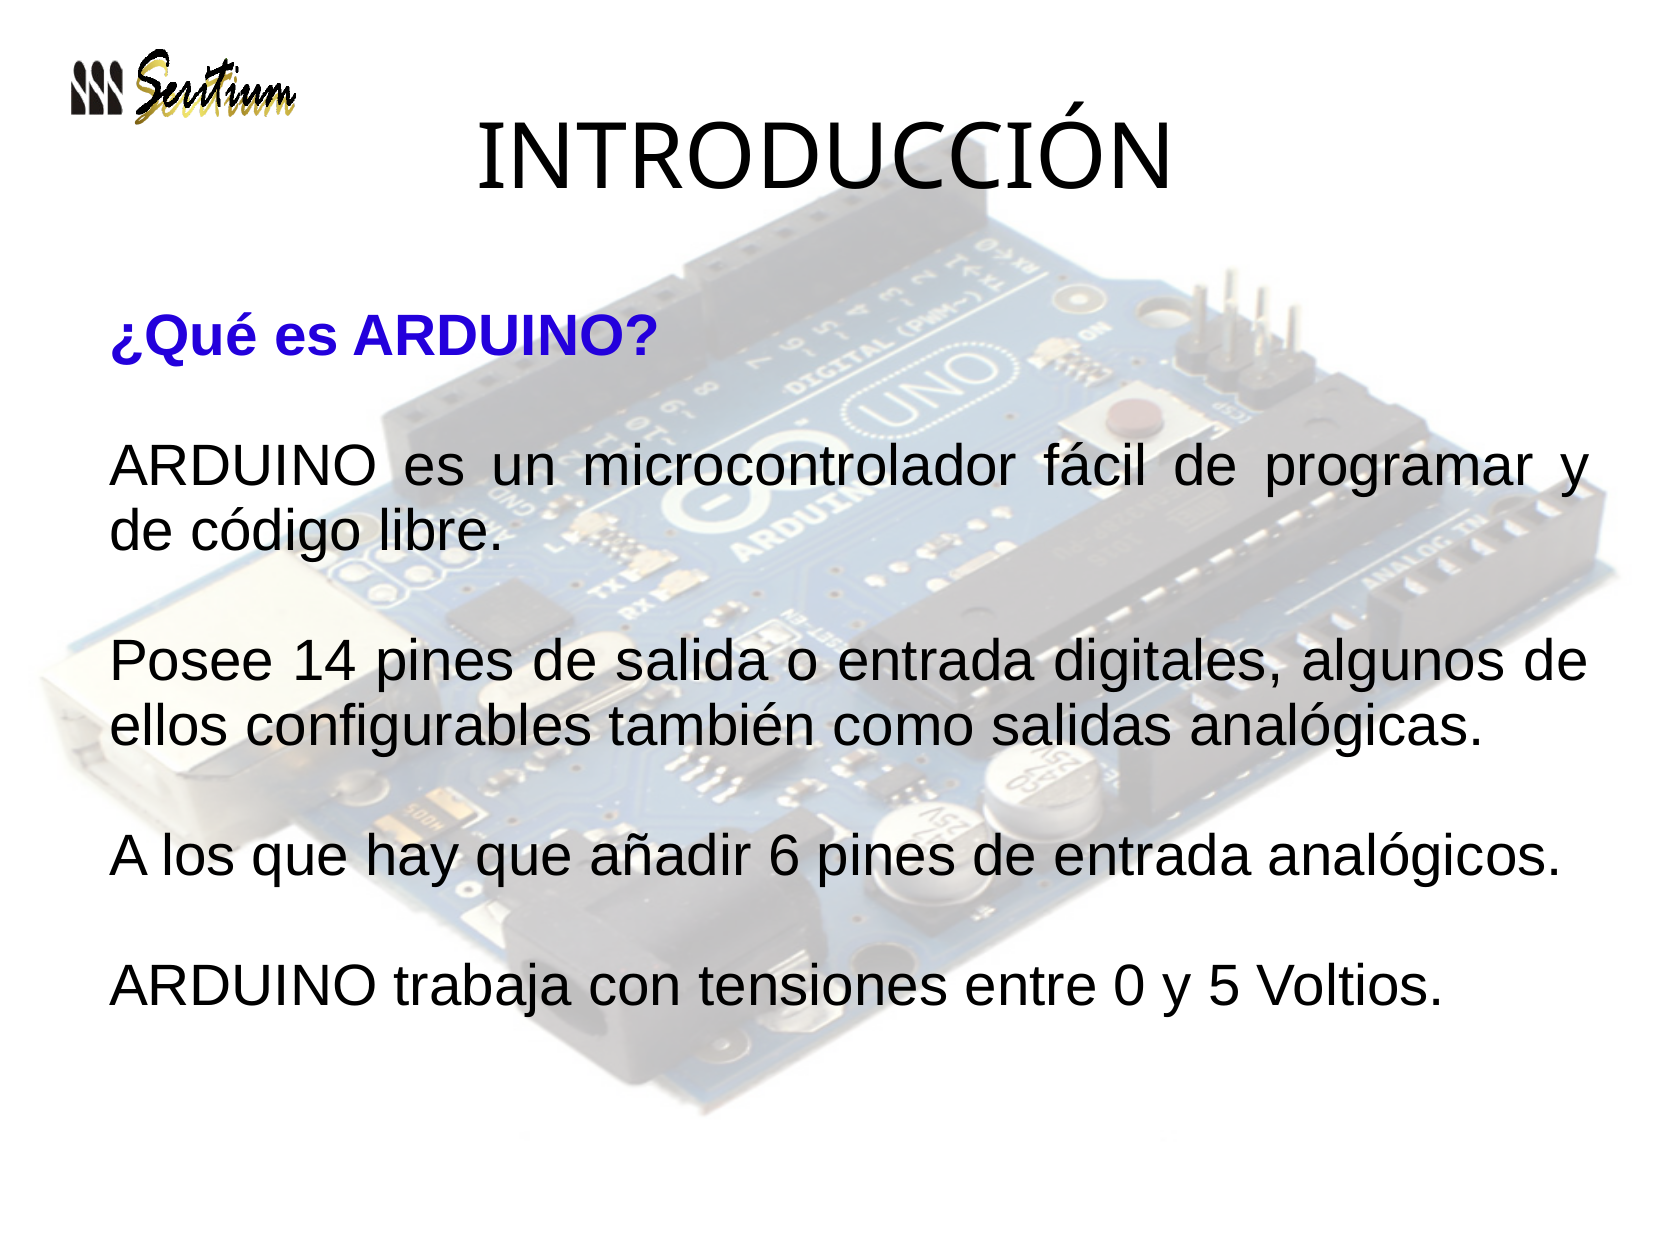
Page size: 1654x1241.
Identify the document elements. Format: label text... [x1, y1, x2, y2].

text_box ¿Qué es ARDUINO? ARDUINO es un microcontrolador fácil de programar y de código libre. Posee 14 pines de salida o entrada digitales, algunos de ellos configurables también como salidas analógicas. A los que hay que añadir 6 pines de entrada analógicos. ARDUINO trabaja con tensiones entre 0 y 5 Voltios. [94, 295, 1607, 1068]
title INTRODUCCIÓN [82, 49, 1571, 257]
picture [71, 49, 82, 125]
